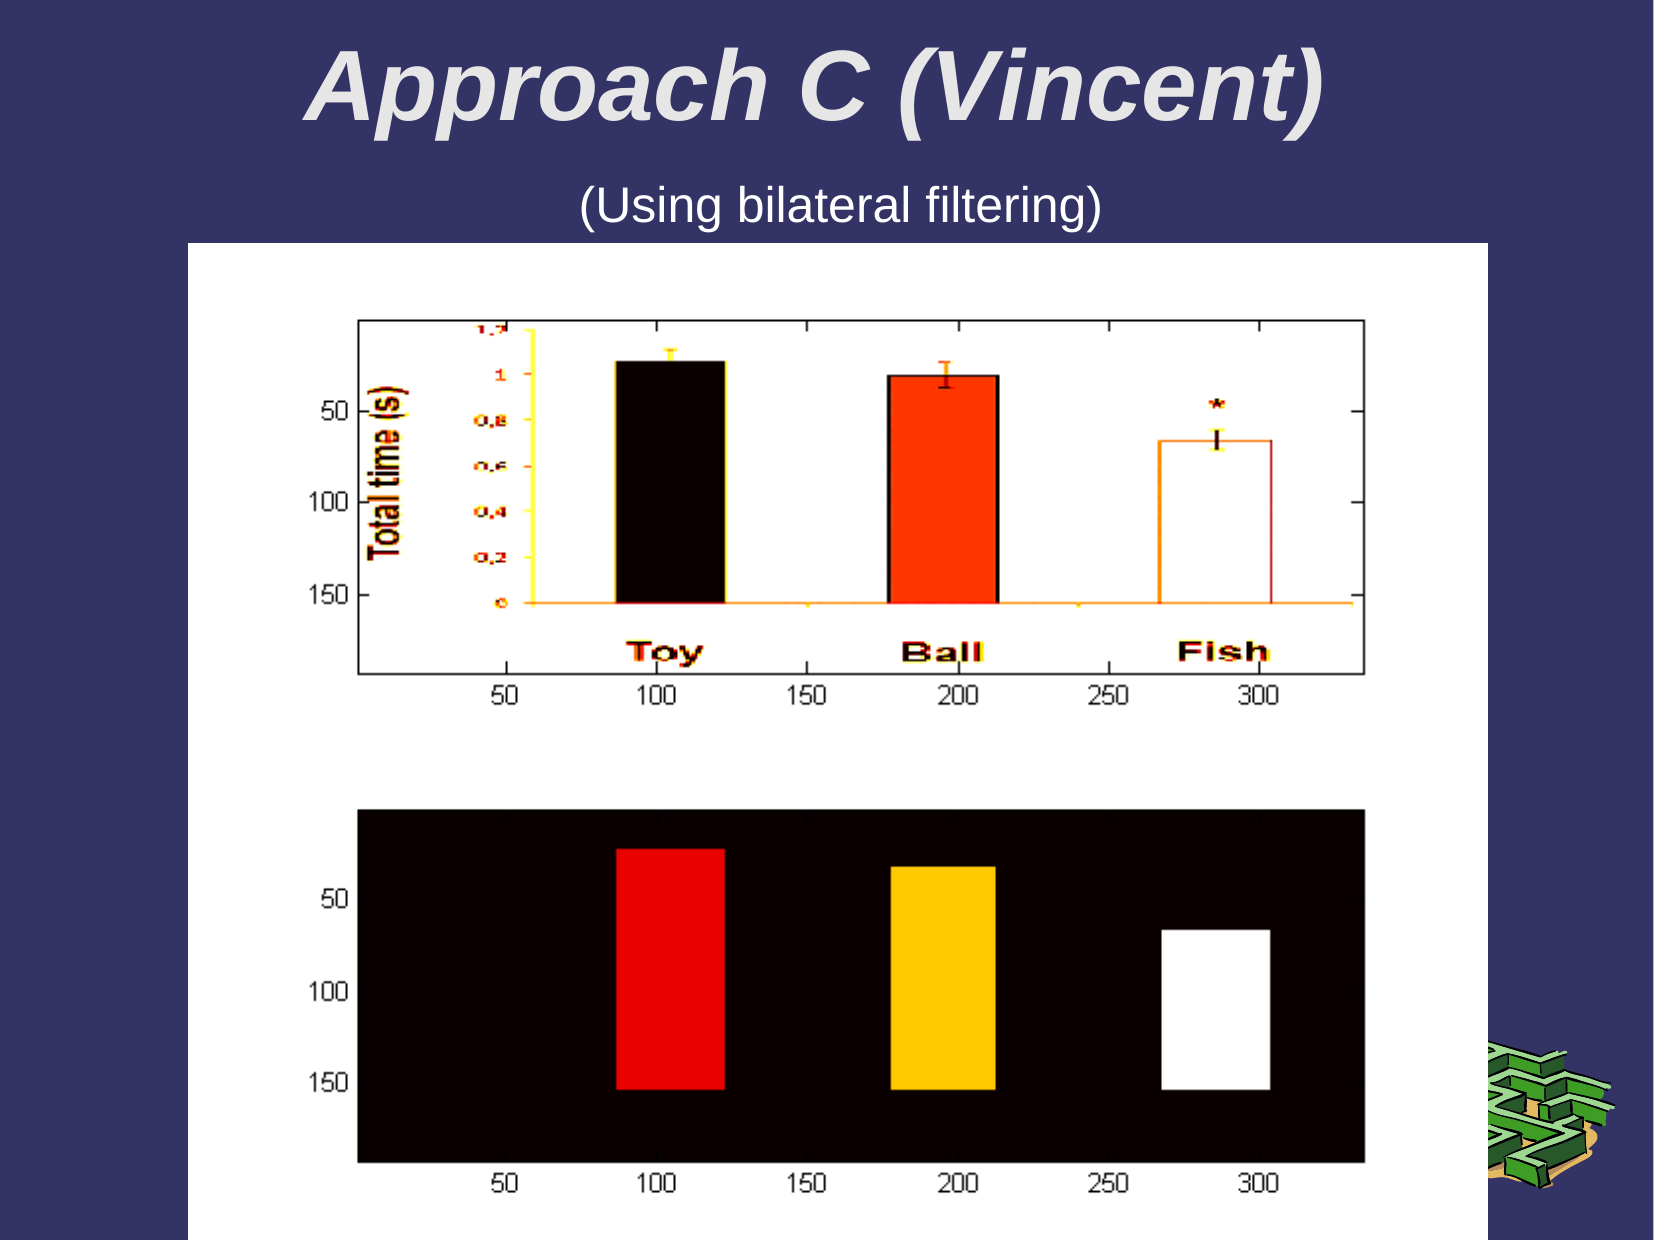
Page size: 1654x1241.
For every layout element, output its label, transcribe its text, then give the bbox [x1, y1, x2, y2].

text_box (Using bilateral filtering) [578, 177, 1441, 233]
picture [188, 243, 1488, 1241]
title Approach C (Vincent) [23, 0, 1607, 189]
